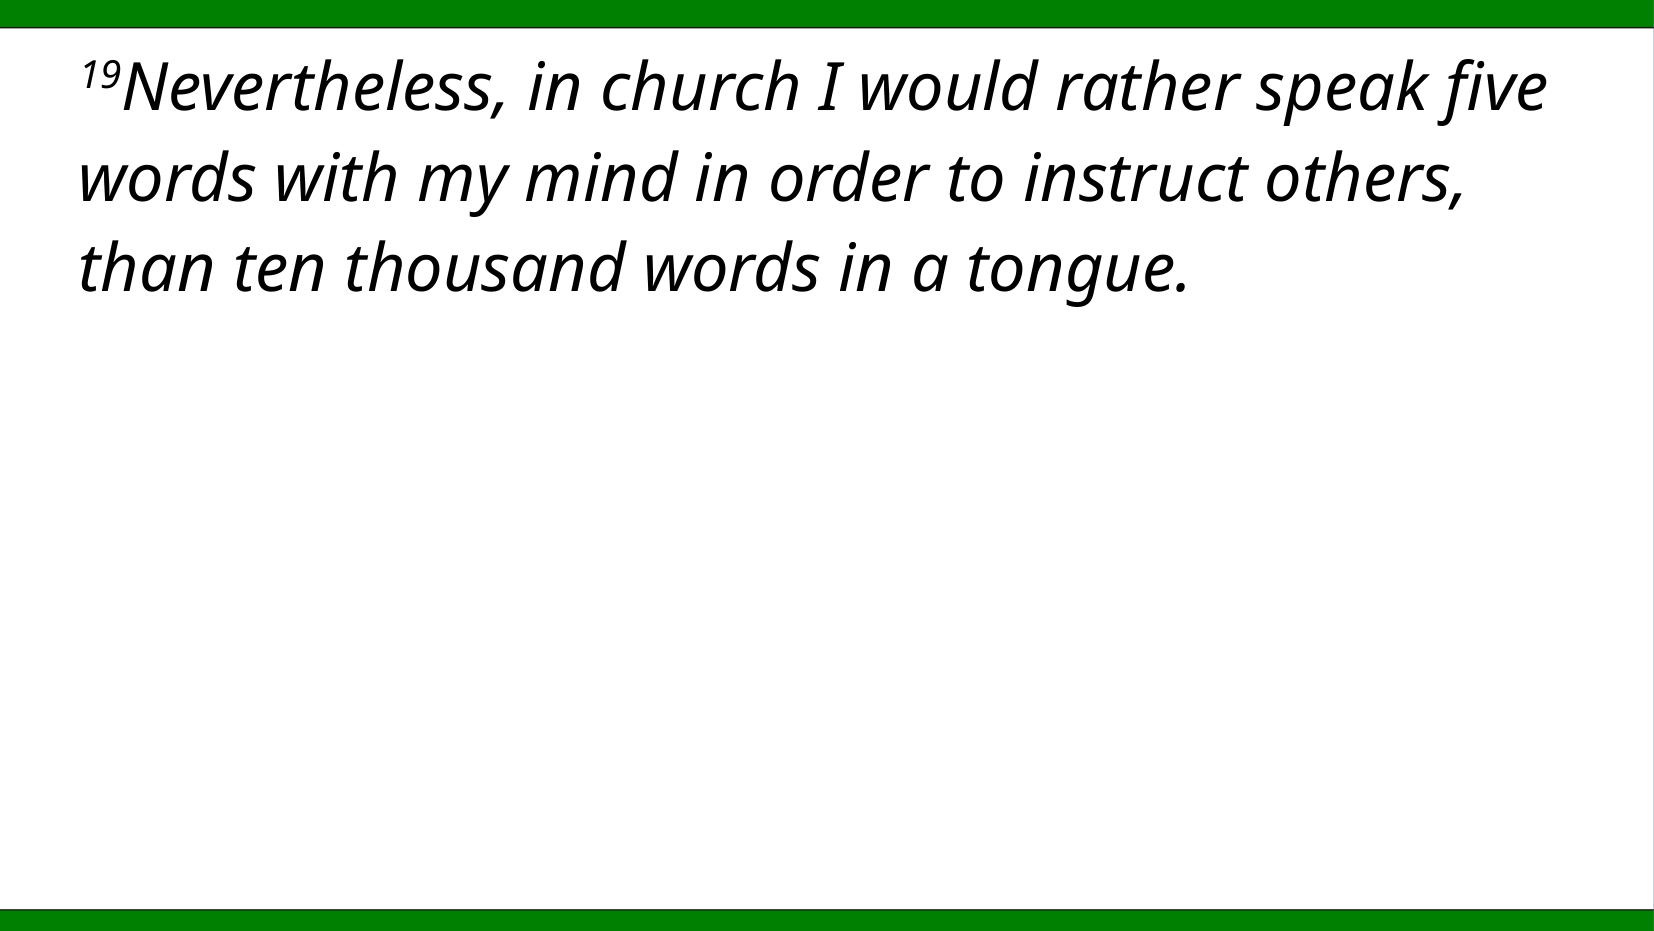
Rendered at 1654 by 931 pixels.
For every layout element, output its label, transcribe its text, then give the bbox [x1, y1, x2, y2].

picture [0, 0, 1654, 931]
text_box 19Nevertheless, in church I would rather speak five words with my mind in order to instruct others, than ten thousand words in a tongue. [63, 31, 1594, 313]
